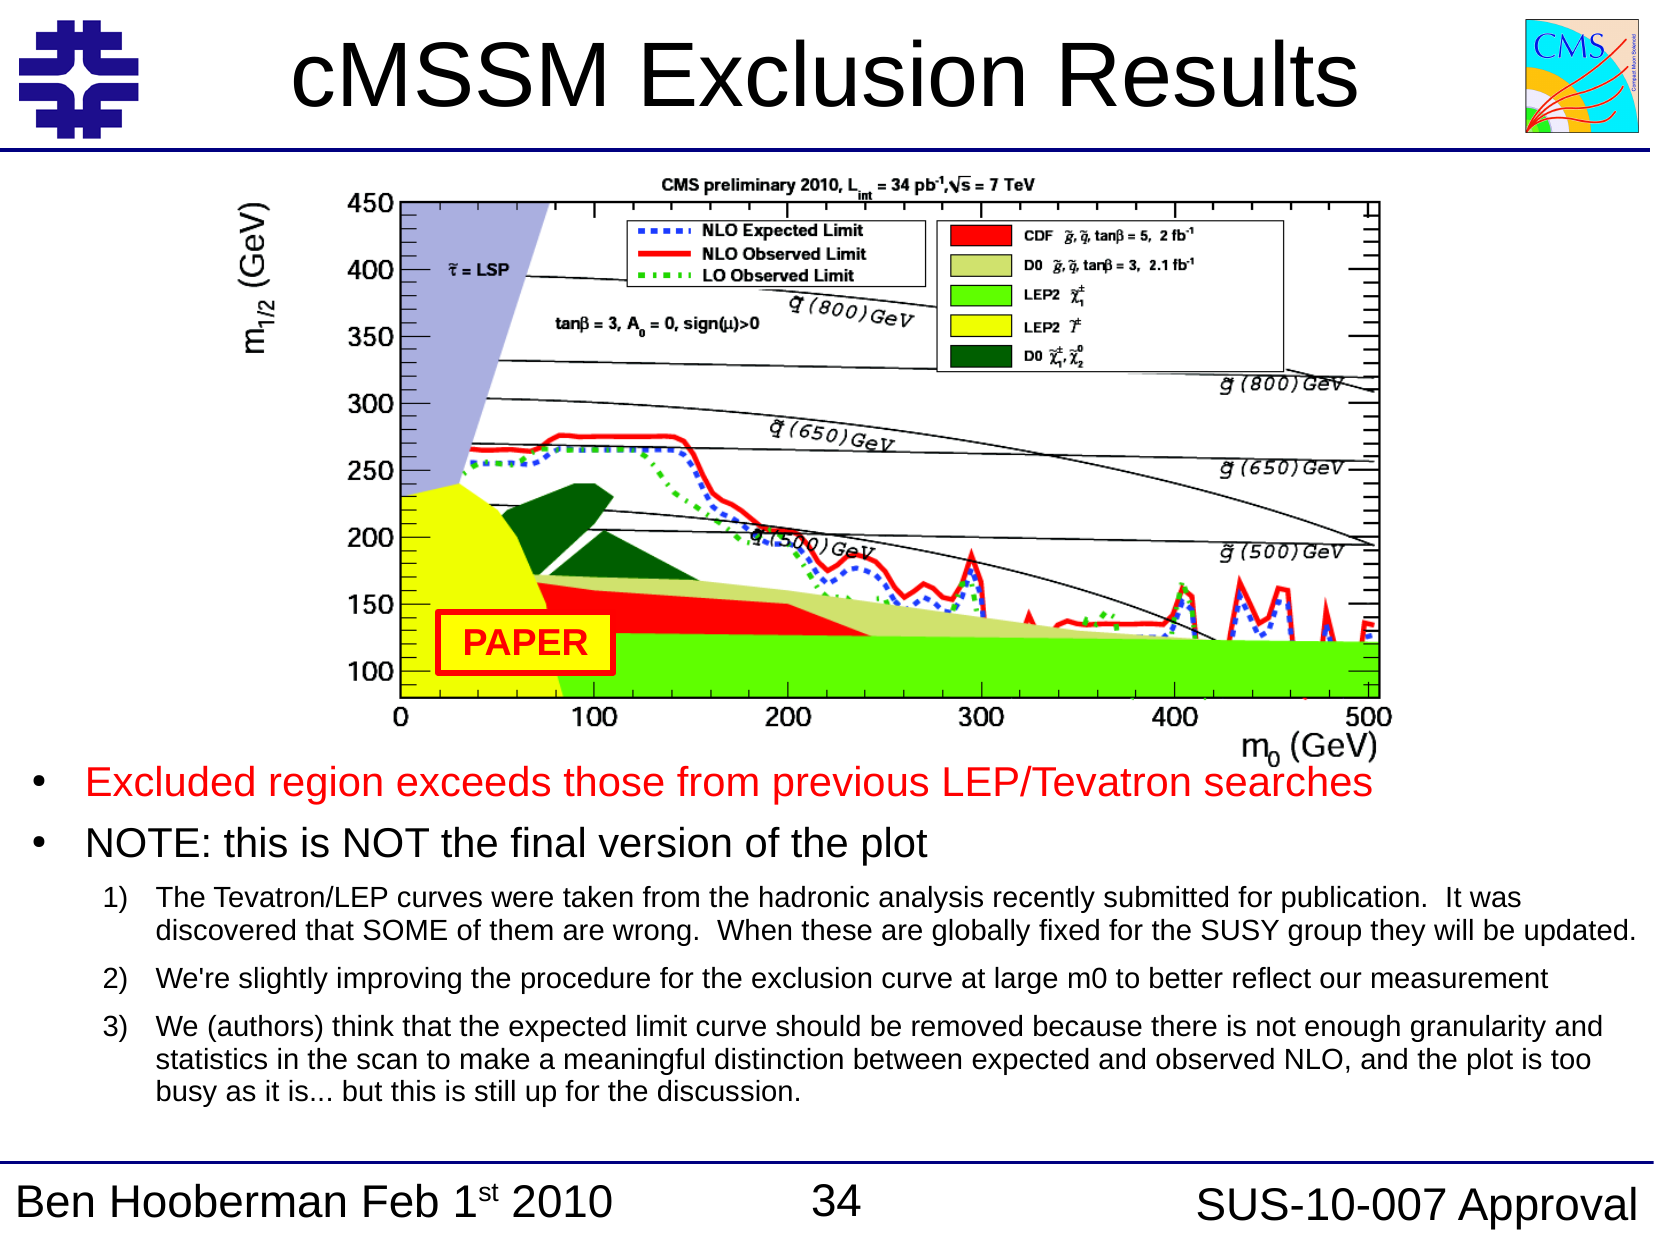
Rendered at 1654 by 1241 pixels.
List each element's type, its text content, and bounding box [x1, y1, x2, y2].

picture [217, 159, 1430, 758]
title cMSSM Exclusion Results [0, 0, 1654, 151]
list Excluded region exceeds those from previous LEP/Tevatron searches NOTE: this is NOT the final version of the plot The Tevatron/LEP curves were taken from the hadronic analysis recently submitted for publication. It was discovered that SOME of them are wrong. When these are globally fixed for the SUSY group they will be updated. We're slightly improving the procedure for the exclusion curve at large m0 to better reflect our measurement We (authors) think that the expected limit curve should be removed because there is not enough granularity and statistics in the scan to make a meaningful distinction between expected and observed NLO, and the plot is too busy as it is... but this is still up for the discussion. [13, 758, 1647, 1241]
text_box PAPER [437, 611, 614, 673]
